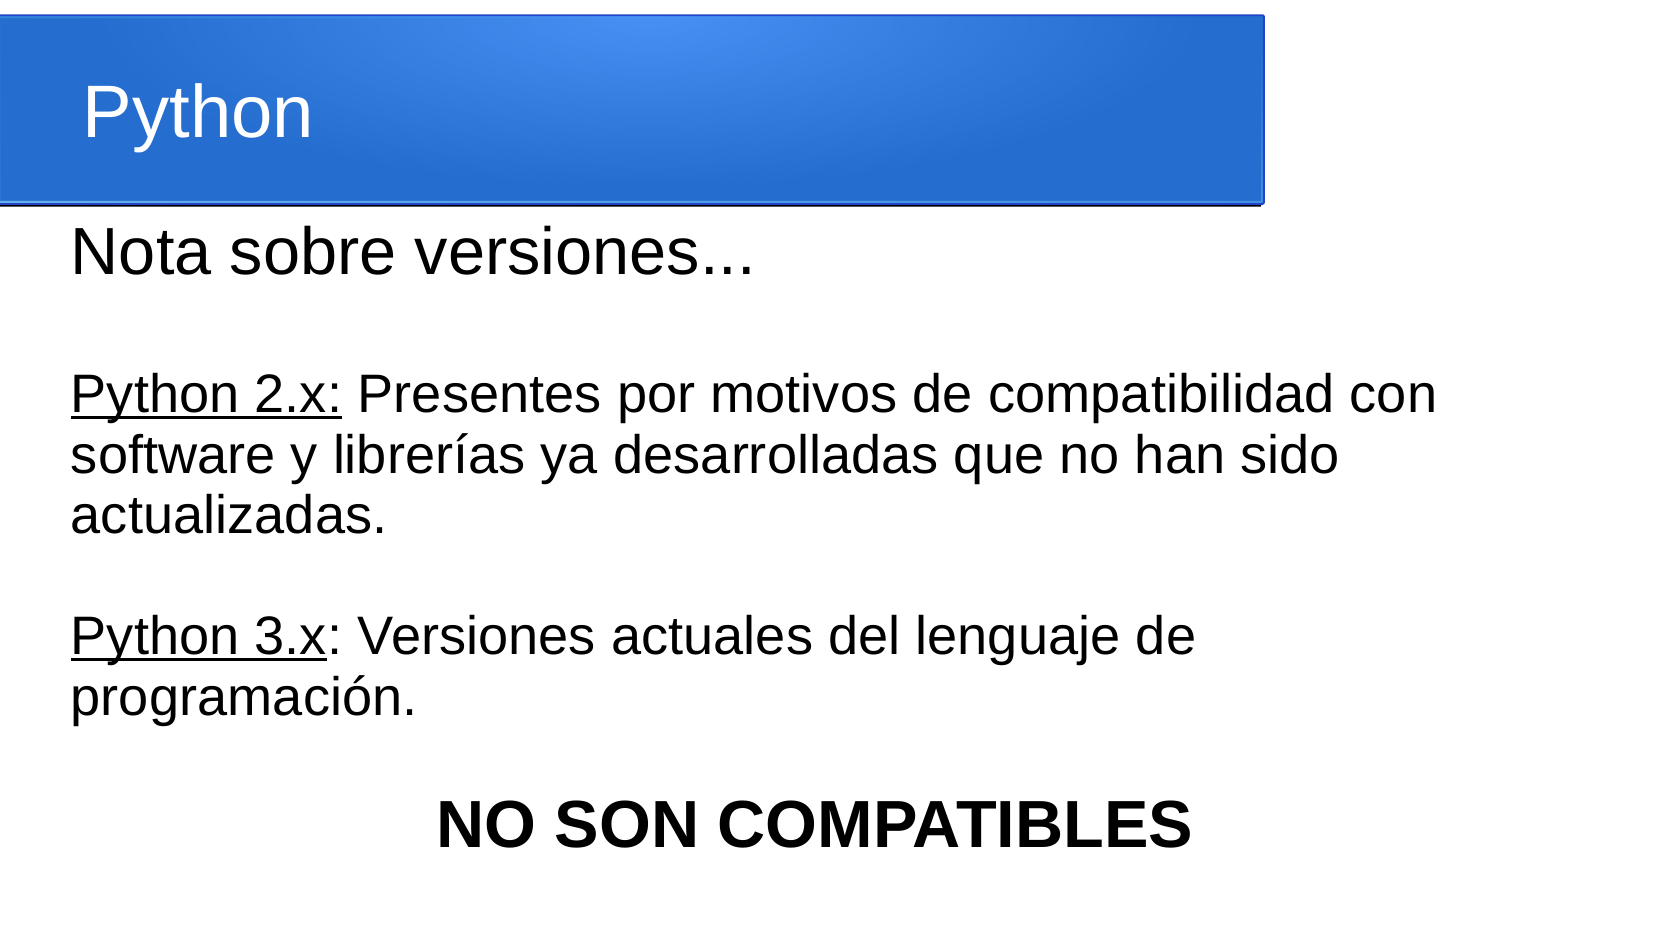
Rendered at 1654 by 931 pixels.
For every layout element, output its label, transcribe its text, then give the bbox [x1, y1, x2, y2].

subtitle Nota sobre versiones... Python 2.x: Presentes por motivos de compatibilidad con software y librerías ya desarrolladas que no han sido actualizadas. Python 3.x: Versiones actuales del lenguaje de programación. NO SON COMPATIBLES [70, 214, 1560, 863]
title Python [82, 35, 1235, 189]
